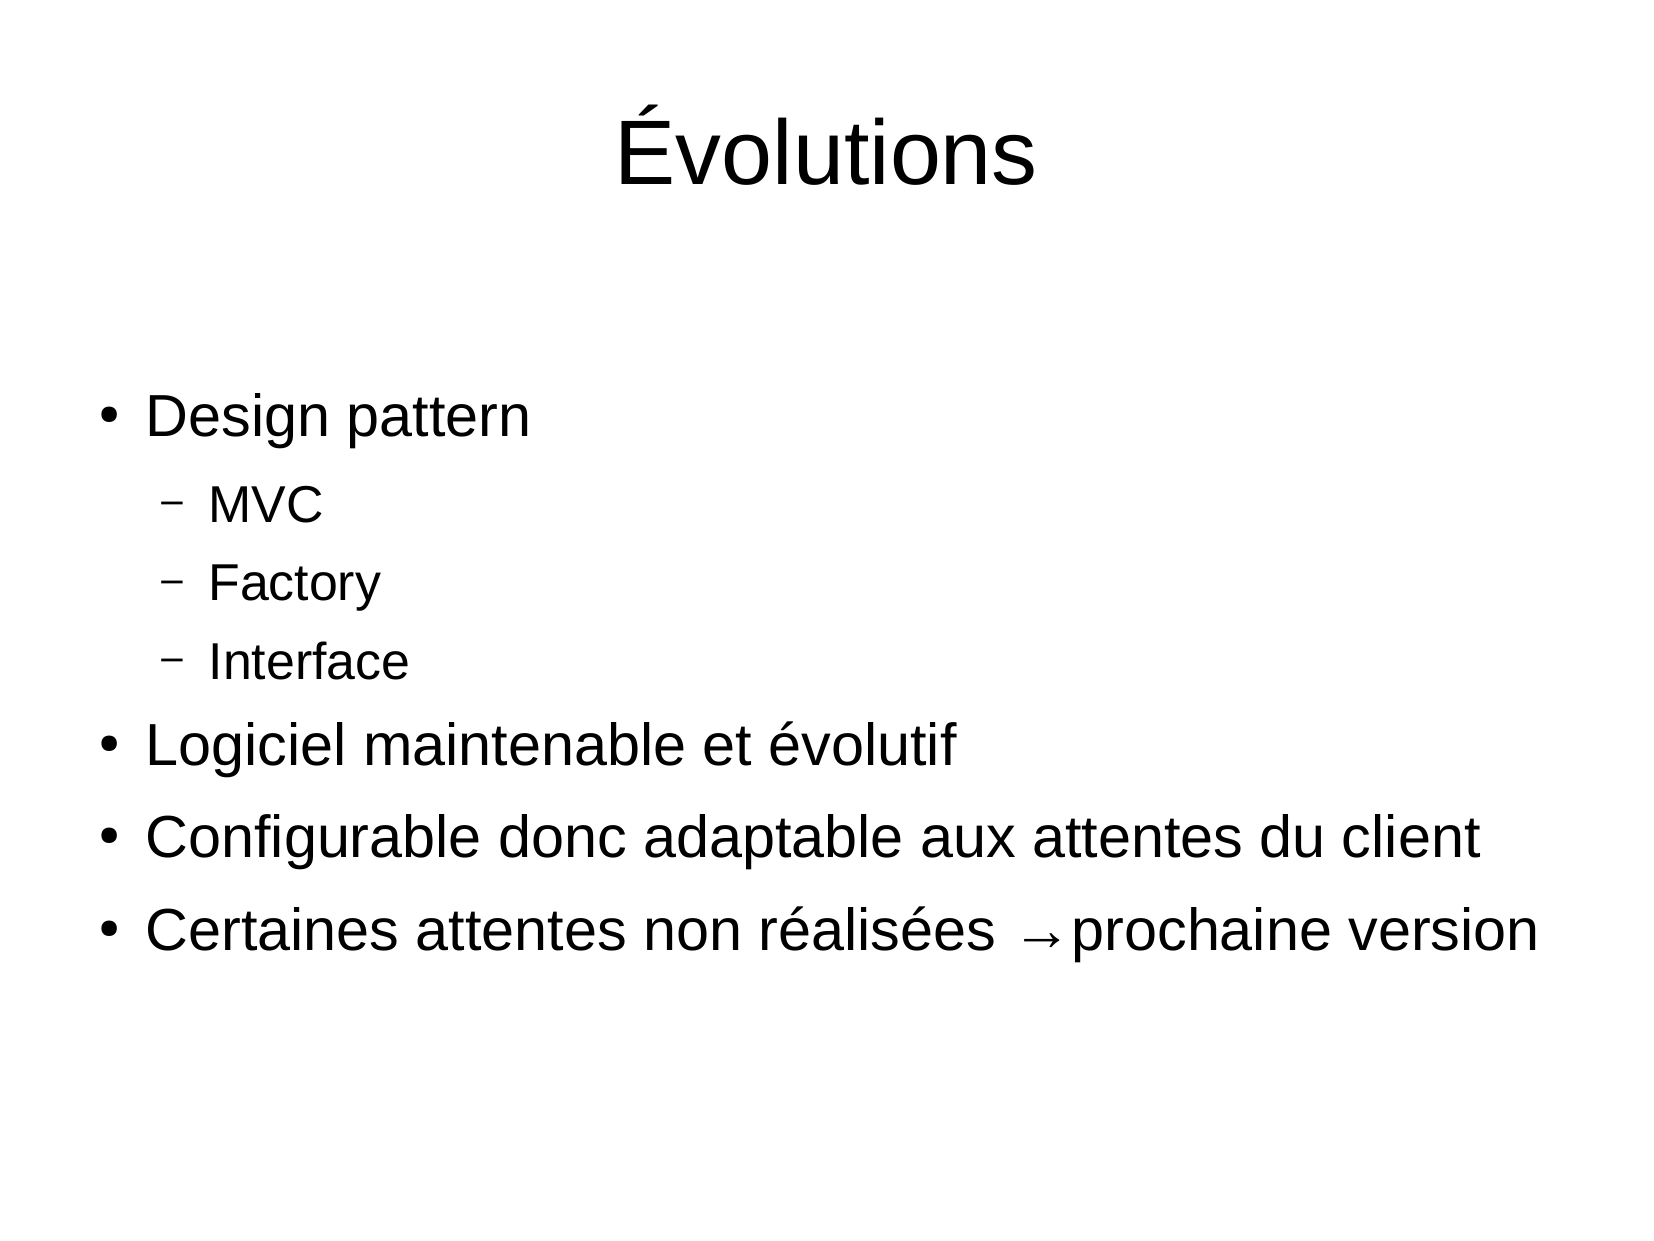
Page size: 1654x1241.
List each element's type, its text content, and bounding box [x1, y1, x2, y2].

title Évolutions [82, 49, 1571, 257]
list Design pattern MVC Factory Interface Logiciel maintenable et évolutif Configurable donc adaptable aux attentes du client Certaines attentes non réalisées →prochaine version [82, 290, 1571, 1010]
